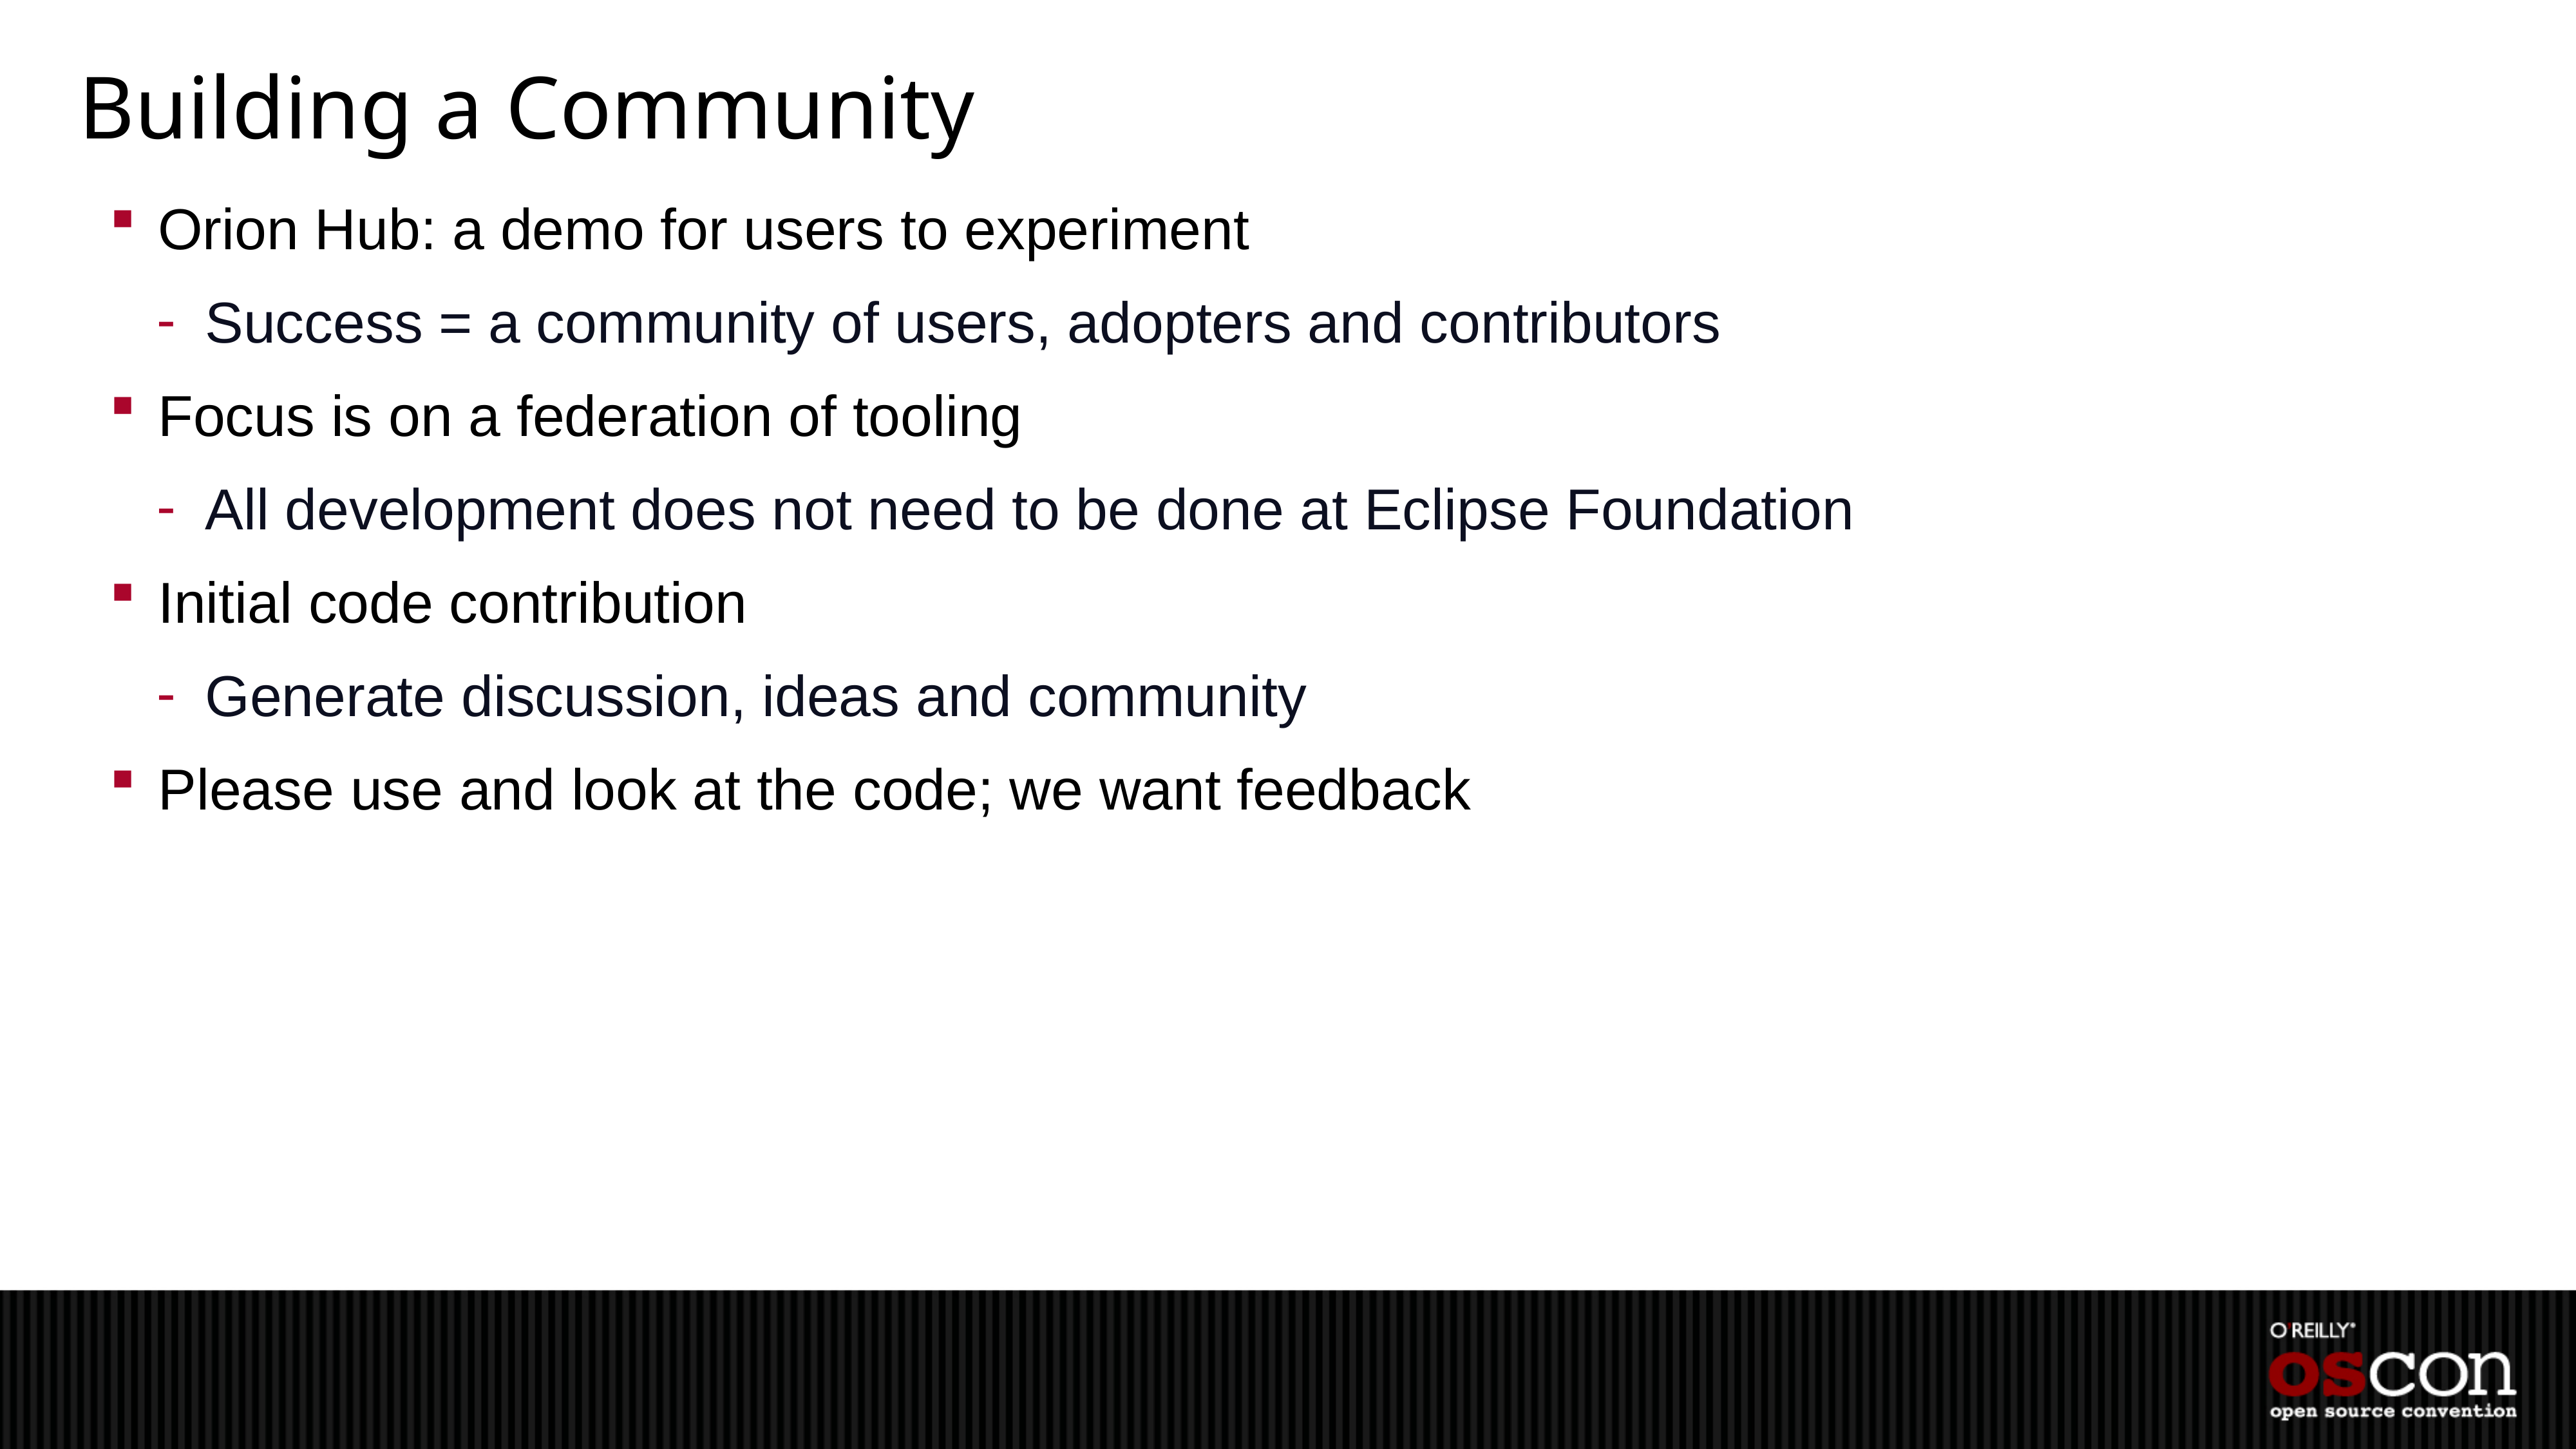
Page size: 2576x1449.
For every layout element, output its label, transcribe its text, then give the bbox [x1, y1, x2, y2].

list Orion Hub: a demo for users to experiment Success = a community of users, adopters and contributors Focus is on a federation of tooling All development does not need to be done at Eclipse Foundation Initial code contribution Generate discussion, ideas and community Please use and look at the code; we want feedback [76, 191, 2505, 1449]
title Building a Community [73, 17, 2503, 192]
picture [0, 0, 2576, 1449]
